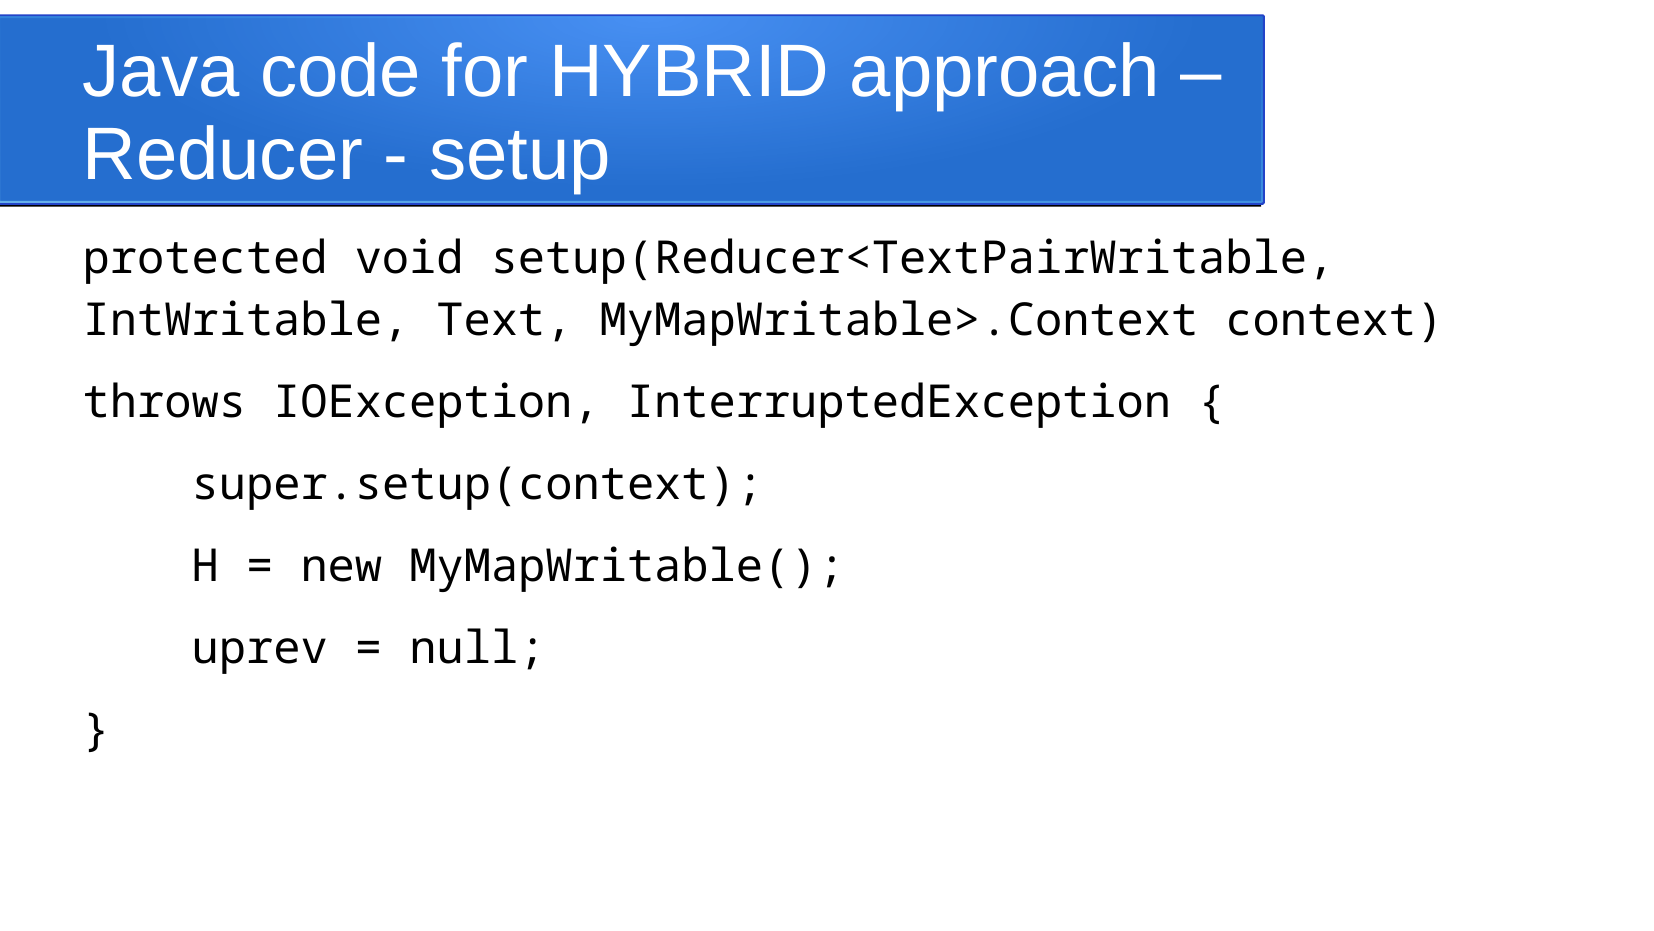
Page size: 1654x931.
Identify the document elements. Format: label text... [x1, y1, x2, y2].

list protected void setup(Reducer<TextPairWritable, IntWritable, Text, MyMapWritable>.Context context) throws IOException, InterruptedException { super.setup(context); H = new MyMapWritable(); uprev = null; } [82, 224, 1571, 764]
title Java code for HYBRID approach – Reducer - setup [82, 29, 1235, 196]
